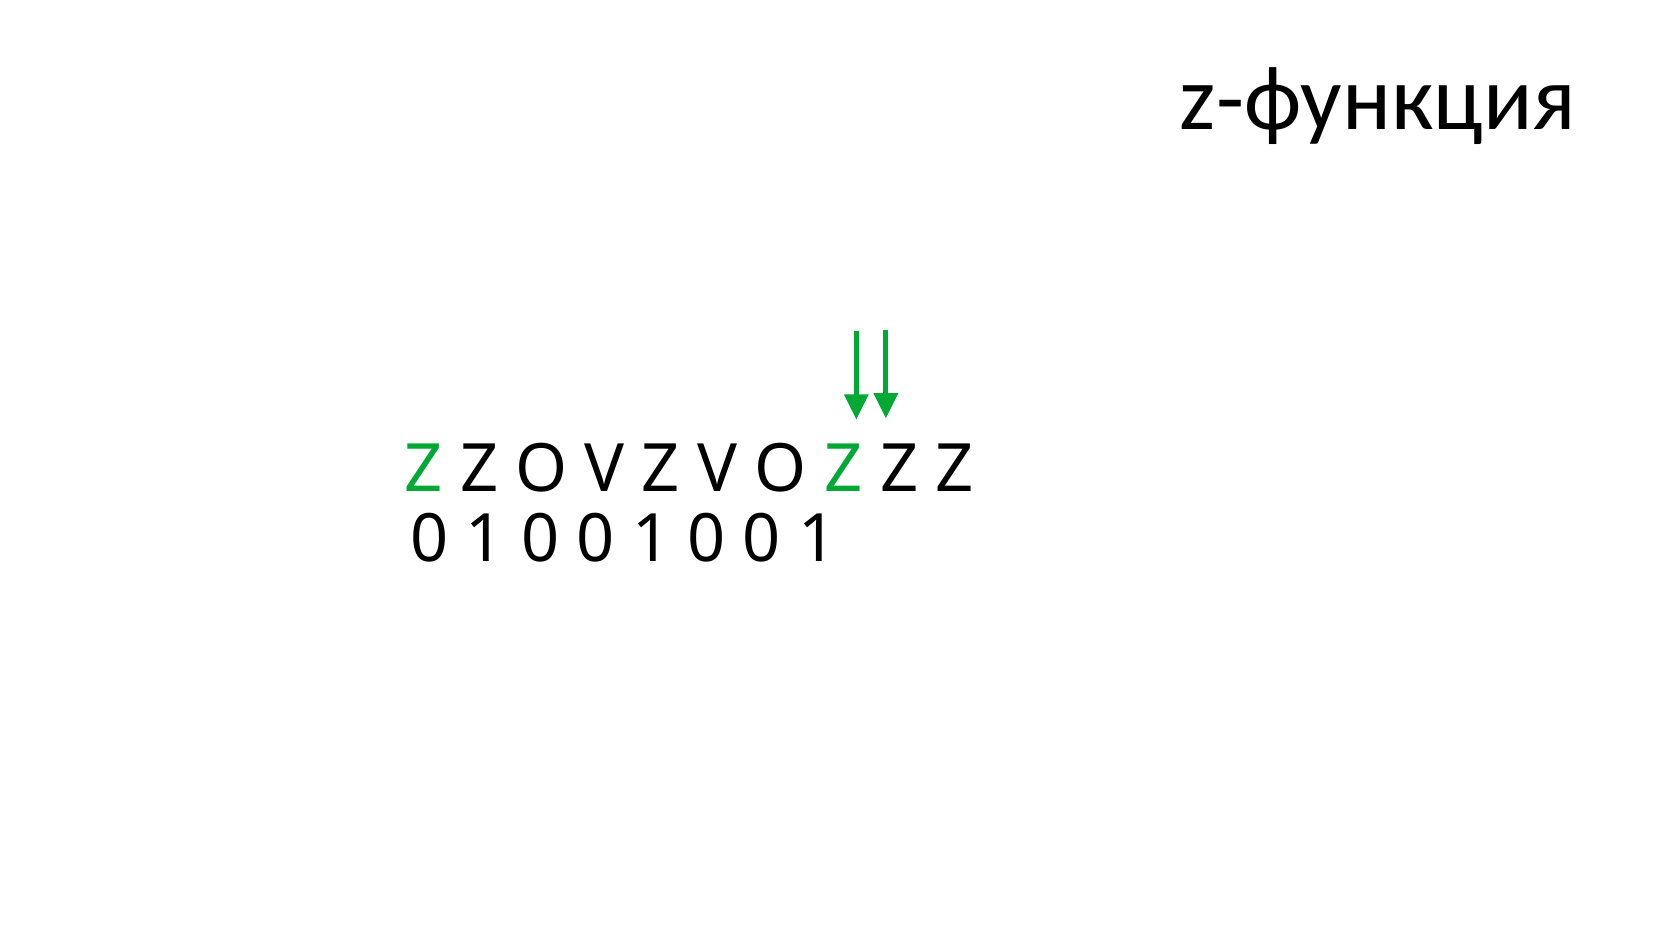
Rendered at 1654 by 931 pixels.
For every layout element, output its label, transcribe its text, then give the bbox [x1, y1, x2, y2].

text_box Z Z O V Z V O Z Z Z [389, 412, 1054, 511]
title z-функция [88, 29, 1577, 185]
text_box 0 1 0 0 1 0 0 1 [395, 483, 960, 582]
